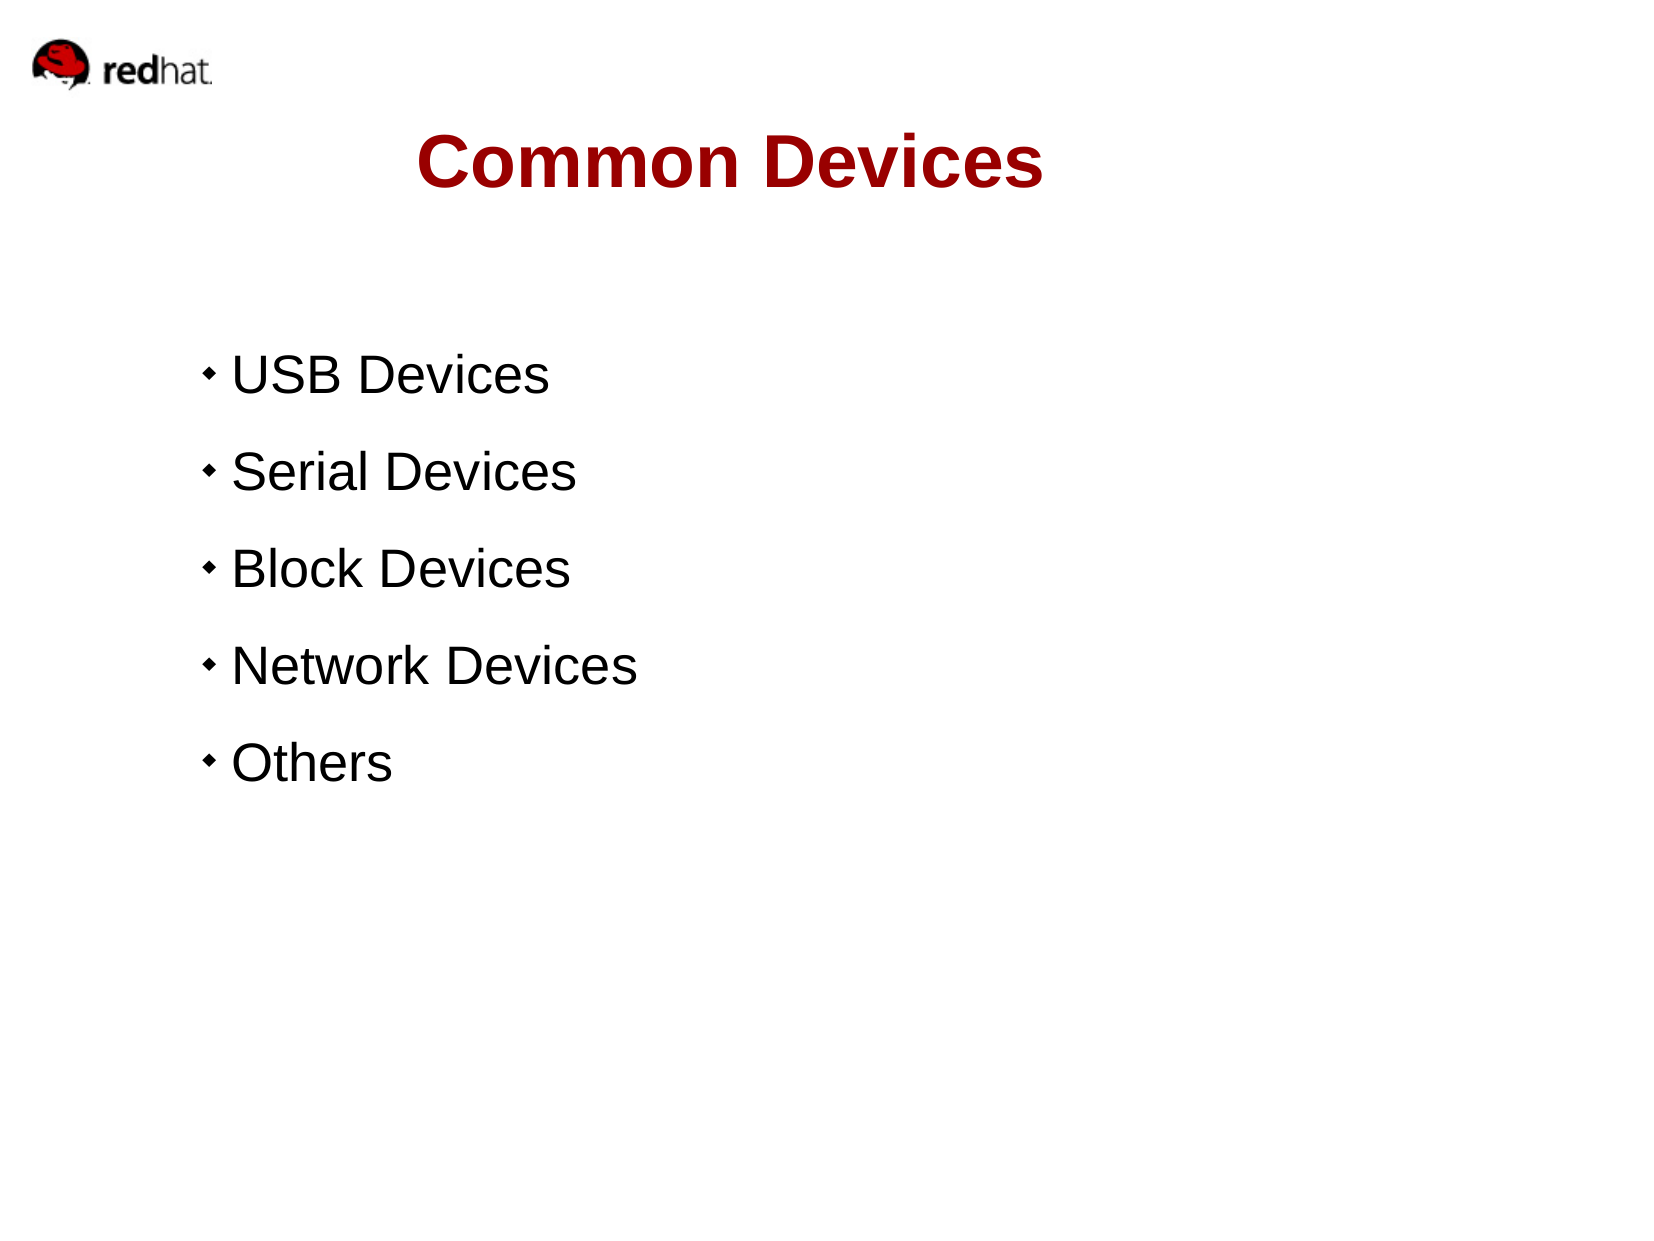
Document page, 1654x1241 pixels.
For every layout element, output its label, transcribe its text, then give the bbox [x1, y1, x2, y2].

text_box USB Devices Serial Devices Block Devices Network Devices Others [187, 337, 1351, 1033]
text_box Common Devices [150, 112, 1313, 226]
picture [31, 37, 212, 98]
